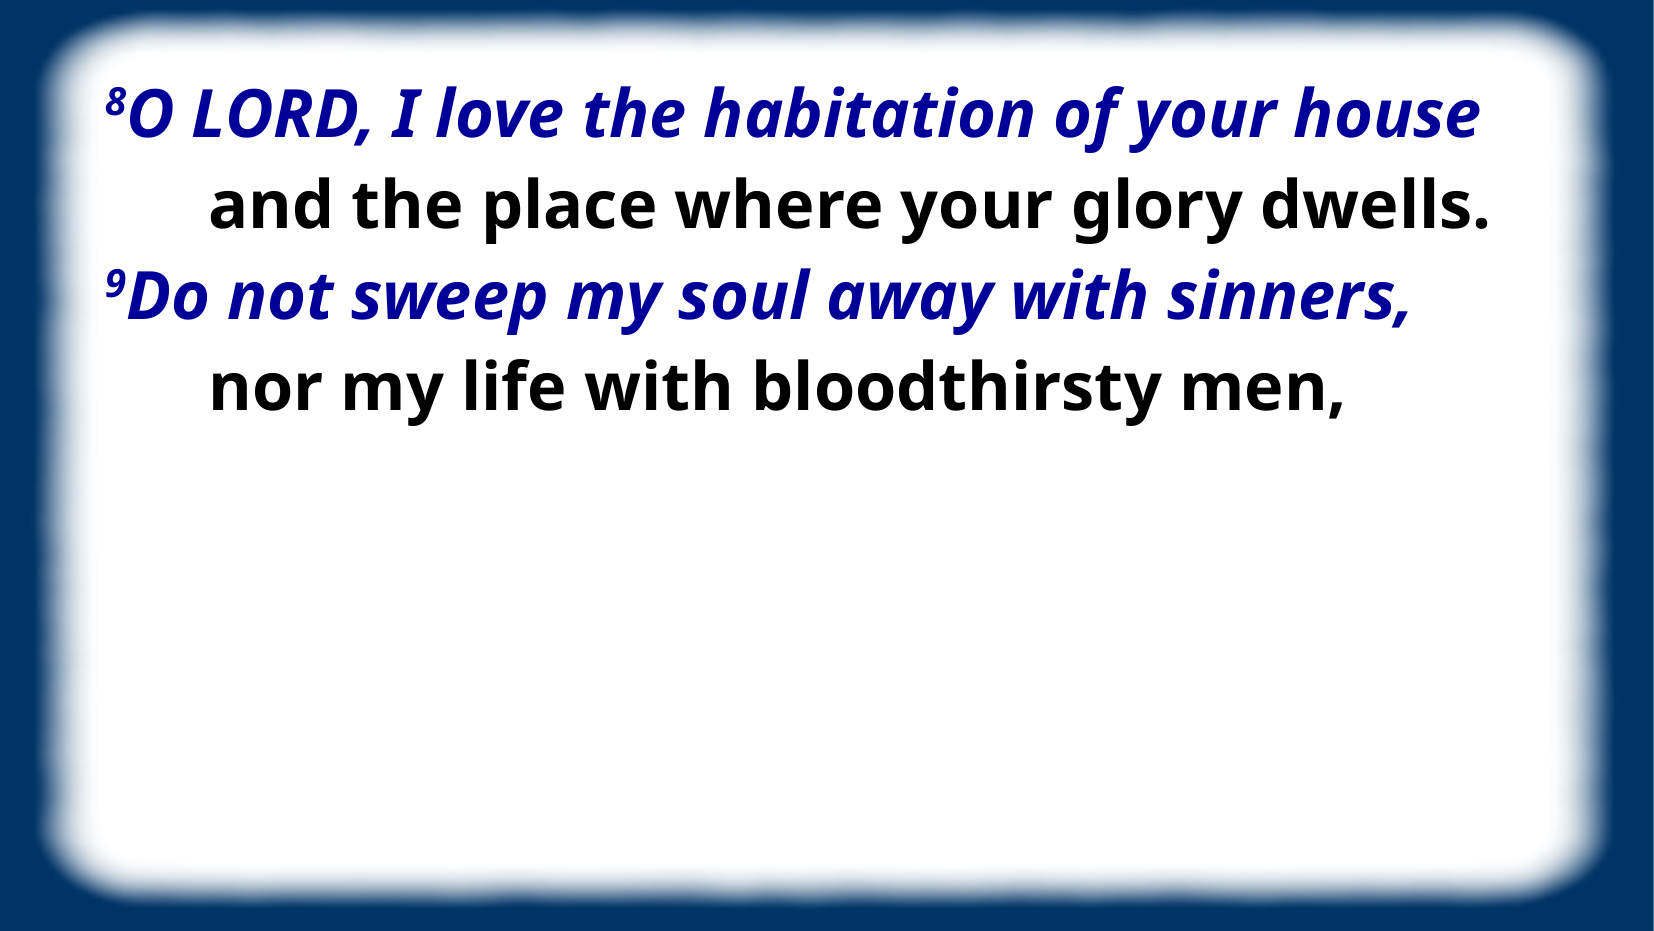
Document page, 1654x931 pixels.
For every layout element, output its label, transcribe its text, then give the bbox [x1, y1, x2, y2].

text_box 8O LORD, I love the habitation of your house and the place where your glory dwells. 9Do not sweep my soul away with sinners, nor my life with bloodthirsty men, [90, 58, 1561, 429]
picture [0, 0, 1654, 931]
